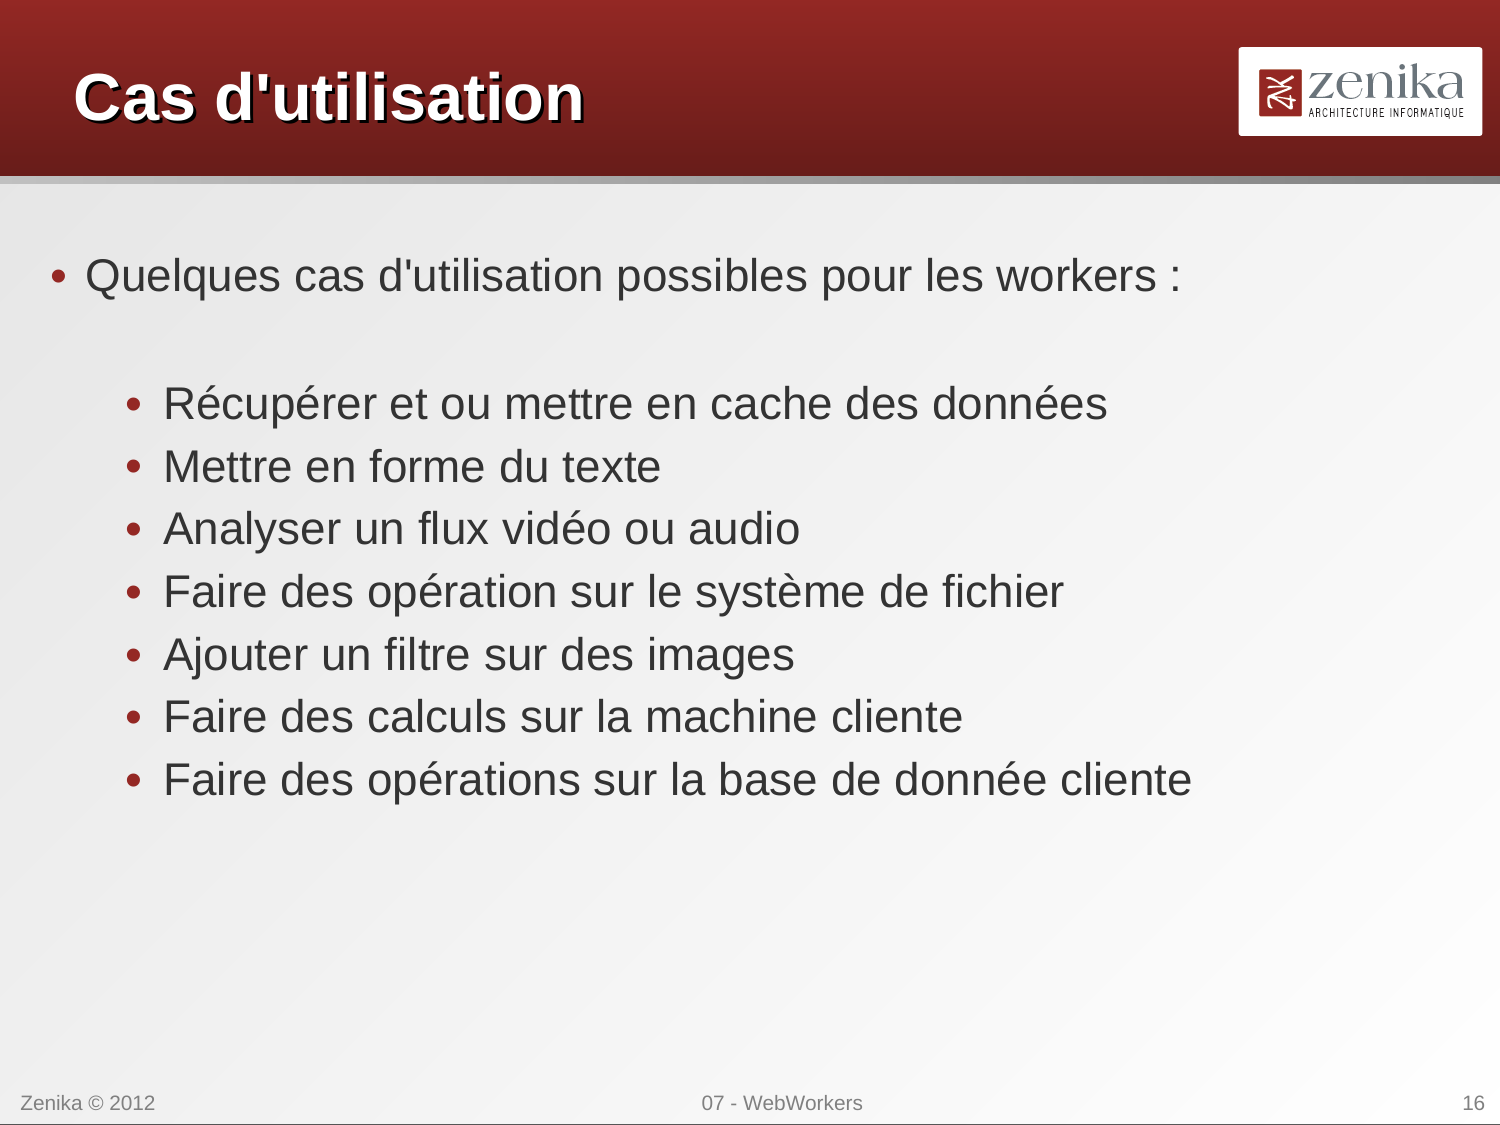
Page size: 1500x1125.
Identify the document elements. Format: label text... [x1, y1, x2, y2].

picture [1257, 58, 1464, 125]
title Cas d'utilisation [50, 15, 1206, 180]
list Quelques cas d'utilisation possibles pour les workers : Récupérer et ou mettre en cache des données Mettre en forme du texte Analyser un flux vidéo ou audio Faire des opération sur le système de fichier Ajouter un filtre sur des images Faire des calculs sur la machine cliente Faire des opérations sur la base de donnée cliente [50, 249, 1435, 1079]
